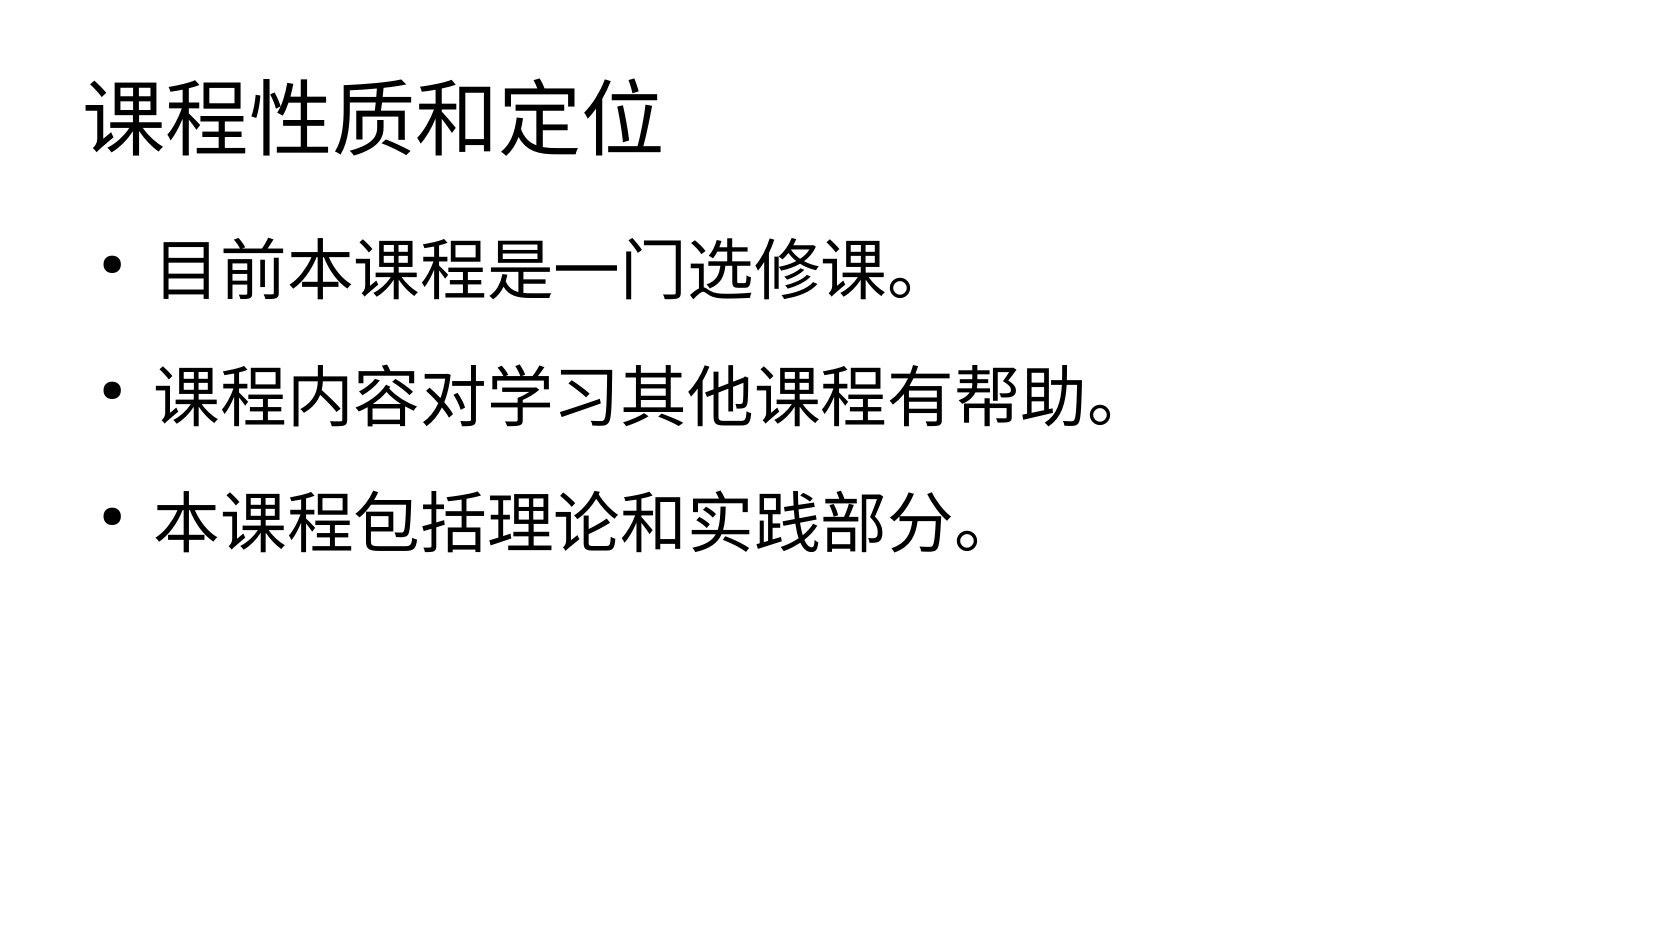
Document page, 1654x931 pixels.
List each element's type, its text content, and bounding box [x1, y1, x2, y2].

title 课程性质和定位 [82, 37, 1571, 189]
list 目前本课程是一门选修课。 课程内容对学习其他课程有帮助。 本课程包括理论和实践部分。 [82, 217, 1571, 815]
